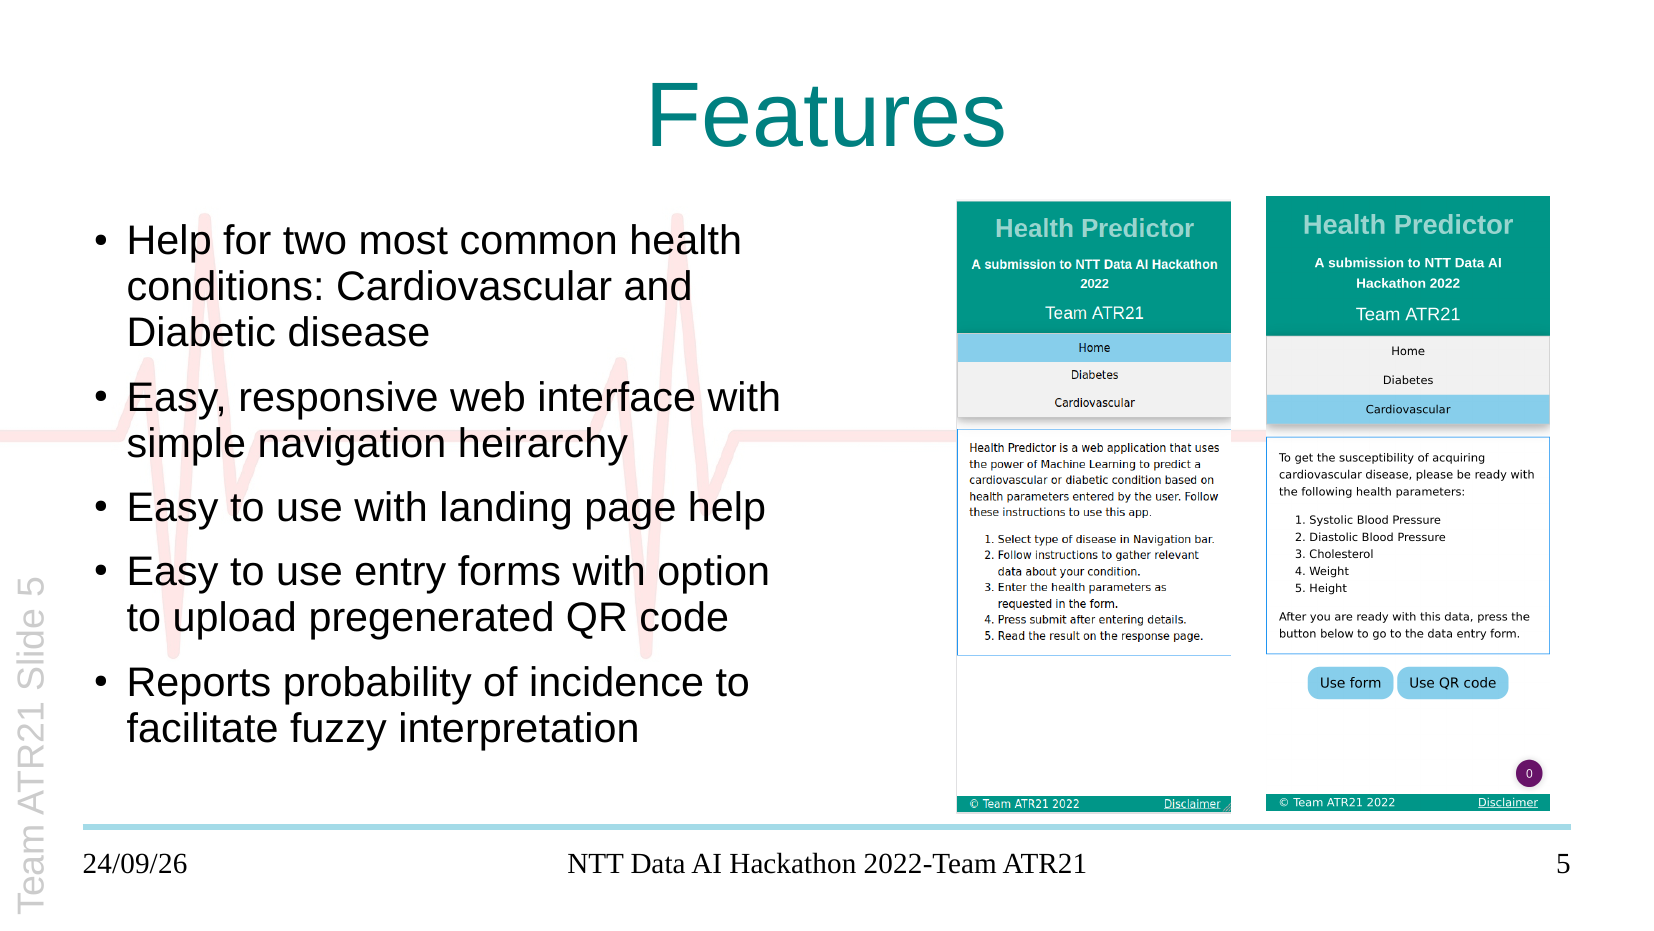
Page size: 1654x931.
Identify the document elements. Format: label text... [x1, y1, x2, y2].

list Help for two most common health conditions: Cardiovascular and Diabetic disease Easy, responsive web interface with simple navigation heirarchy Easy to use with landing page help Easy to use entry forms with option to upload pregenerated QR code Reports probability of incidence to facilitate fuzzy interpretation [82, 217, 809, 758]
title Features [82, 37, 1571, 193]
text_box Team ATR21 Slide 5 [2, 552, 60, 931]
picture [0, 0, 1654, 931]
